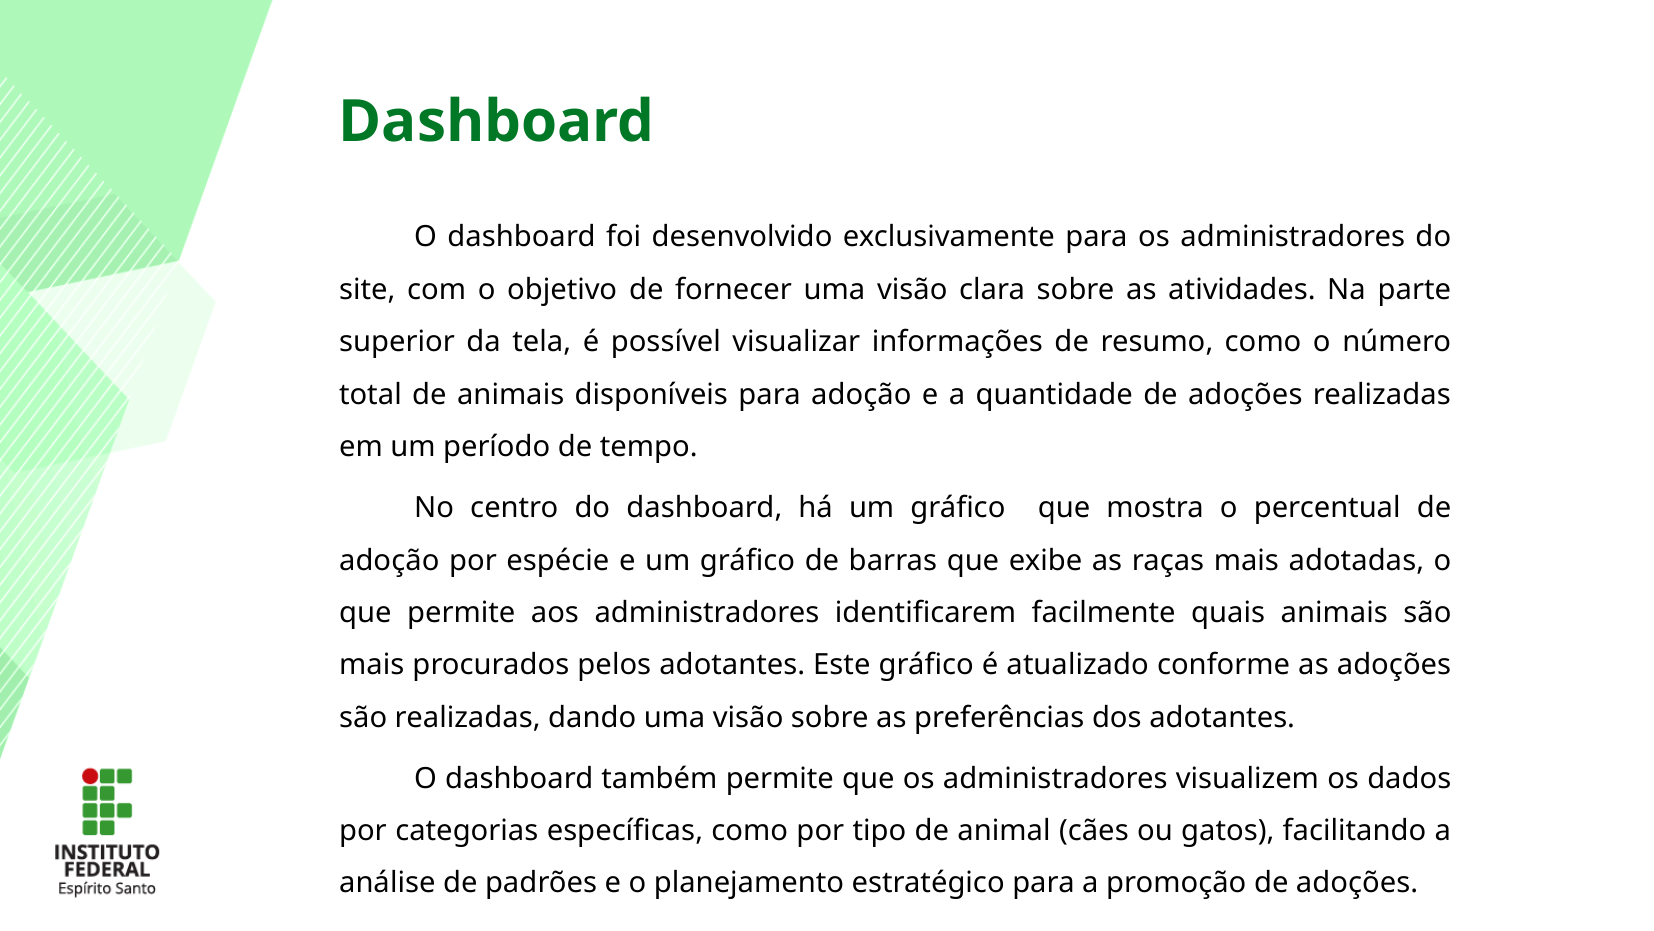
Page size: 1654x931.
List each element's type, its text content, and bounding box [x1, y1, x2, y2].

picture [0, 0, 1654, 931]
text_box Dashboard [324, 75, 1376, 161]
text_box O dashboard foi desenvolvido exclusivamente para os administradores do site, com o objetivo de fornecer uma visão clara sobre as atividades. Na parte superior da tela, é possível visualizar informações de resumo, como o número total de animais disponíveis para adoção e a quantidade de adoções realizadas em um período de tempo. No centro do dashboard, há um gráfico que mostra o percentual de adoção por espécie e um gráfico de barras que exibe as raças mais adotadas, o que permite aos administradores identificarem facilmente quais animais são mais procurados pelos adotantes. Este gráfico é atualizado conforme as adoções são realizadas, dando uma visão sobre as preferências dos adotantes. O dashboard também permite que os administradores visualizem os dados por categorias específicas, como por tipo de animal (cães ou gatos), facilitando a análise de padrões e o planejamento estratégico para a promoção de adoções. [324, 192, 1467, 850]
